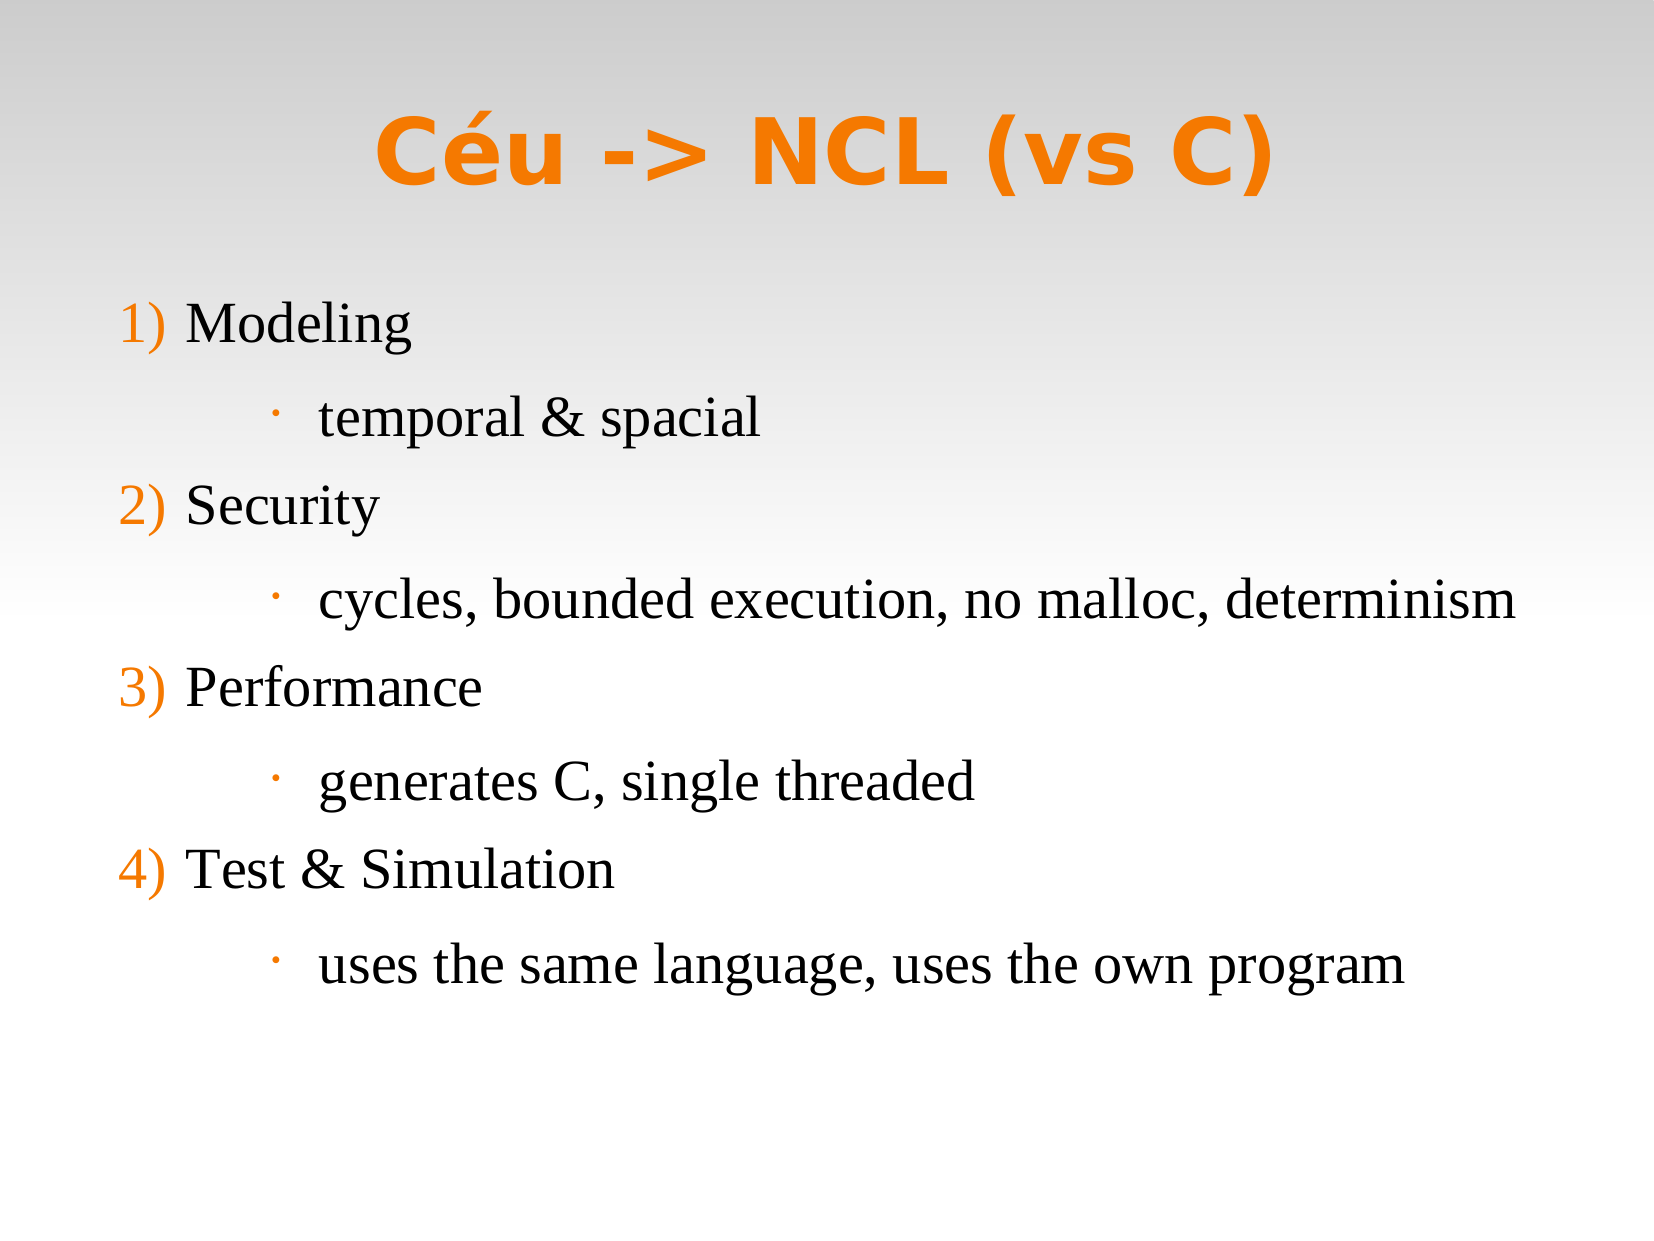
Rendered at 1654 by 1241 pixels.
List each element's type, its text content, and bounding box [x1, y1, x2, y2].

title Céu -> NCL (vs C) [82, 56, 1571, 250]
list Modeling temporal & spacial Security cycles, bounded execution, no malloc, determinism Performance generates C, single threaded Test & Simulation uses the same language, uses the own program [82, 290, 1571, 1094]
